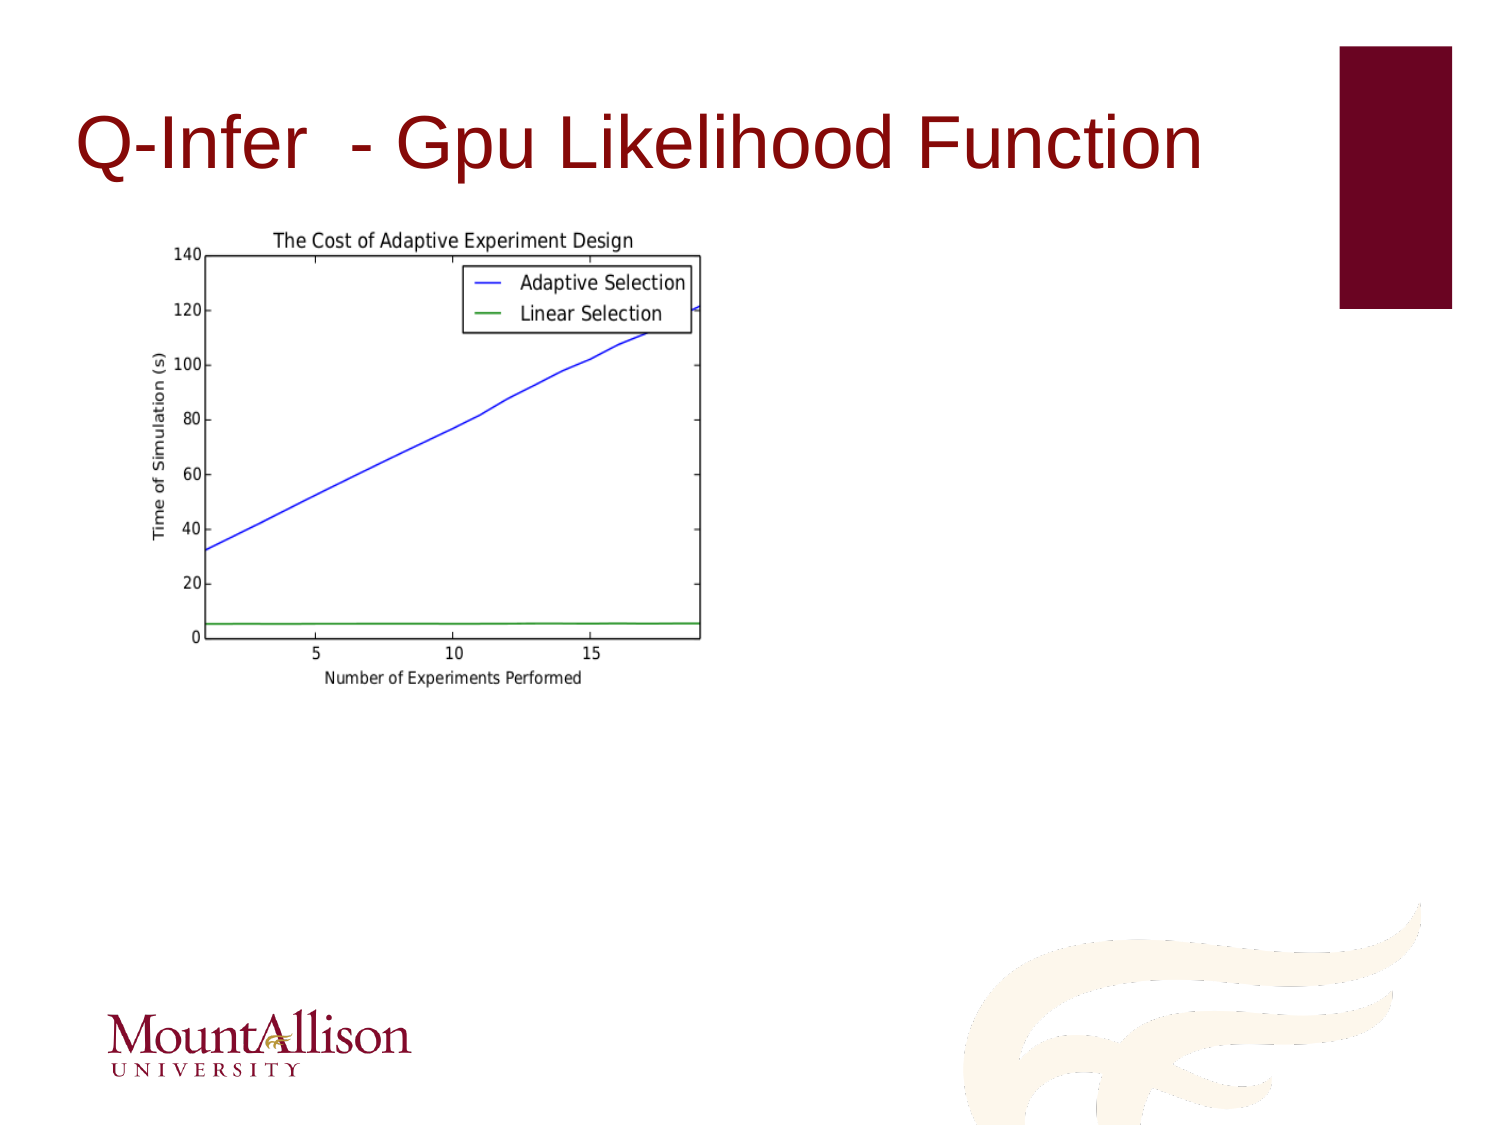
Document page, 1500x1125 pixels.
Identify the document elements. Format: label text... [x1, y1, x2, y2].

picture [107, 901, 1423, 1125]
title Q-Infer - Gpu Likelihood Function [75, 44, 1425, 233]
picture [118, 212, 747, 700]
